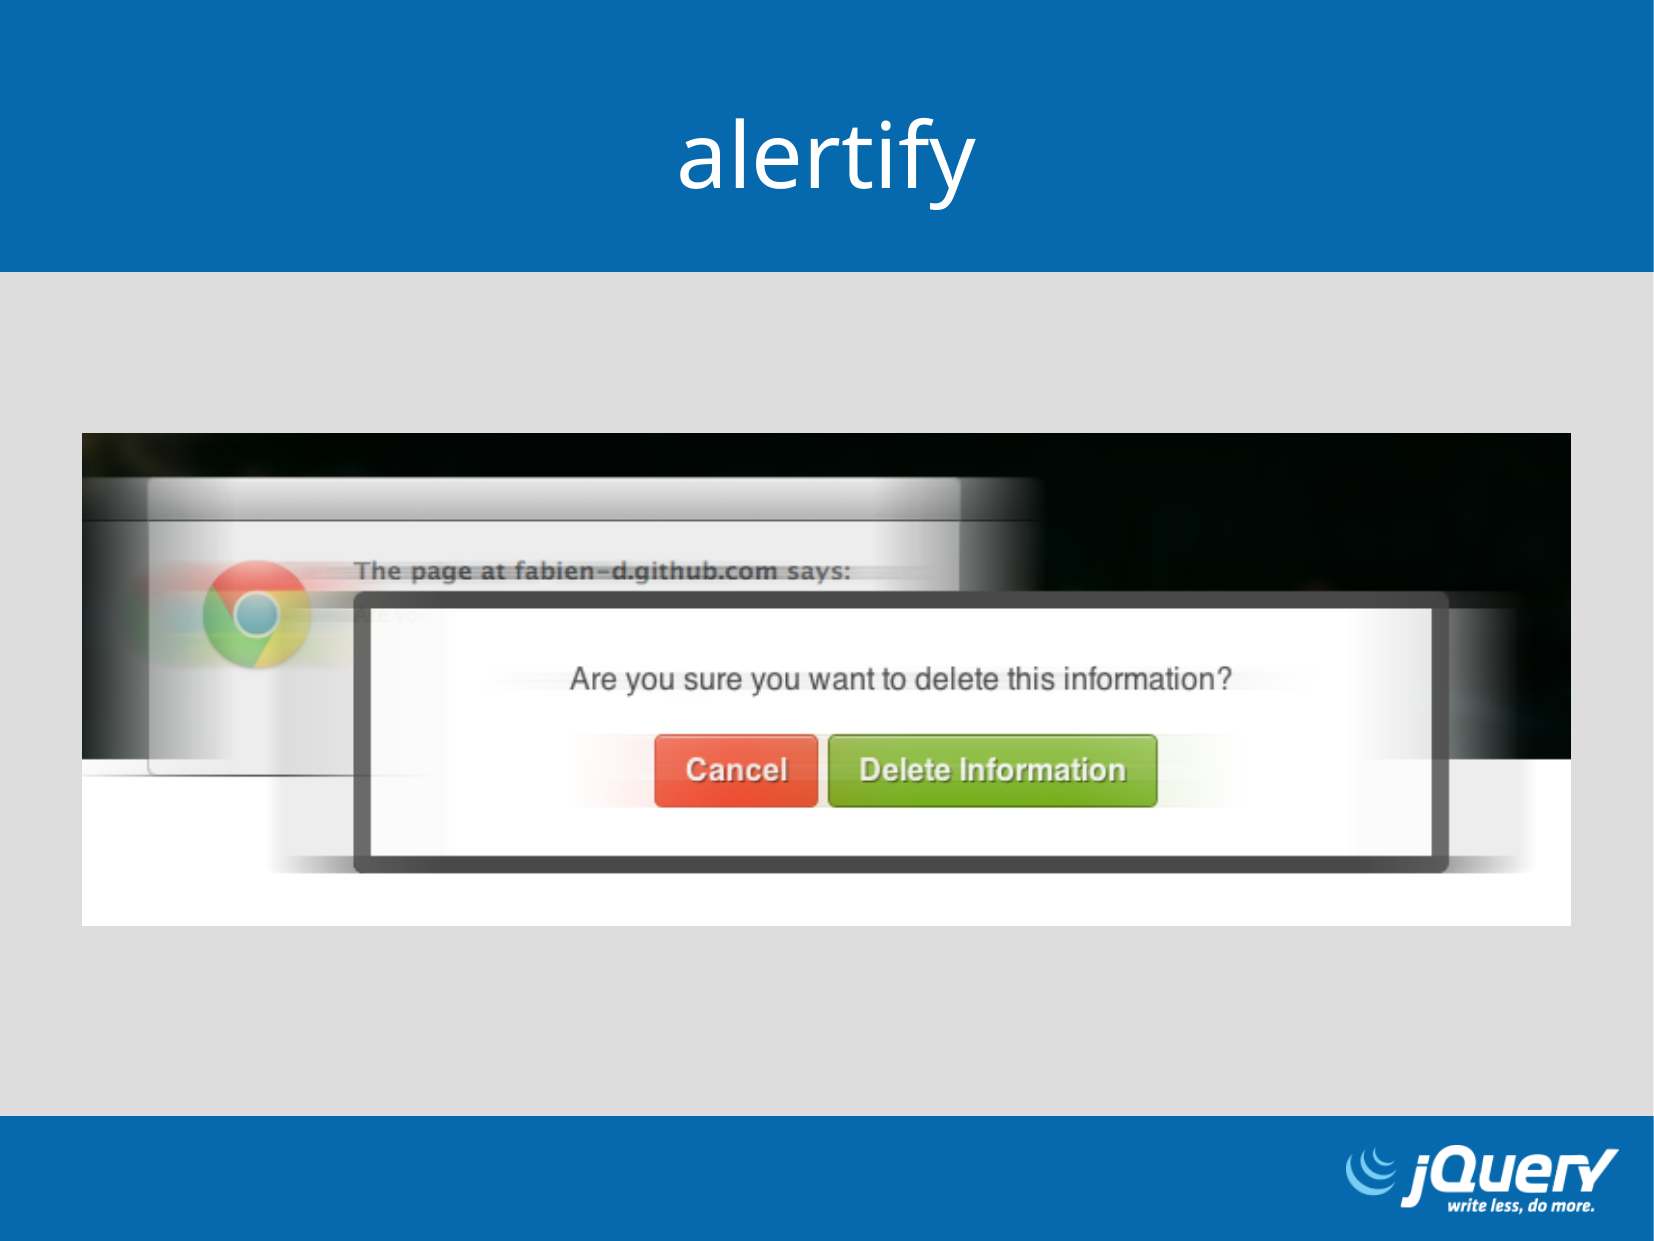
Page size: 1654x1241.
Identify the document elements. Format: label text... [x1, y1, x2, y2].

picture [0, 0, 1654, 272]
picture [0, 1116, 1654, 1241]
title alertify [82, 49, 1571, 257]
picture [82, 433, 1571, 926]
